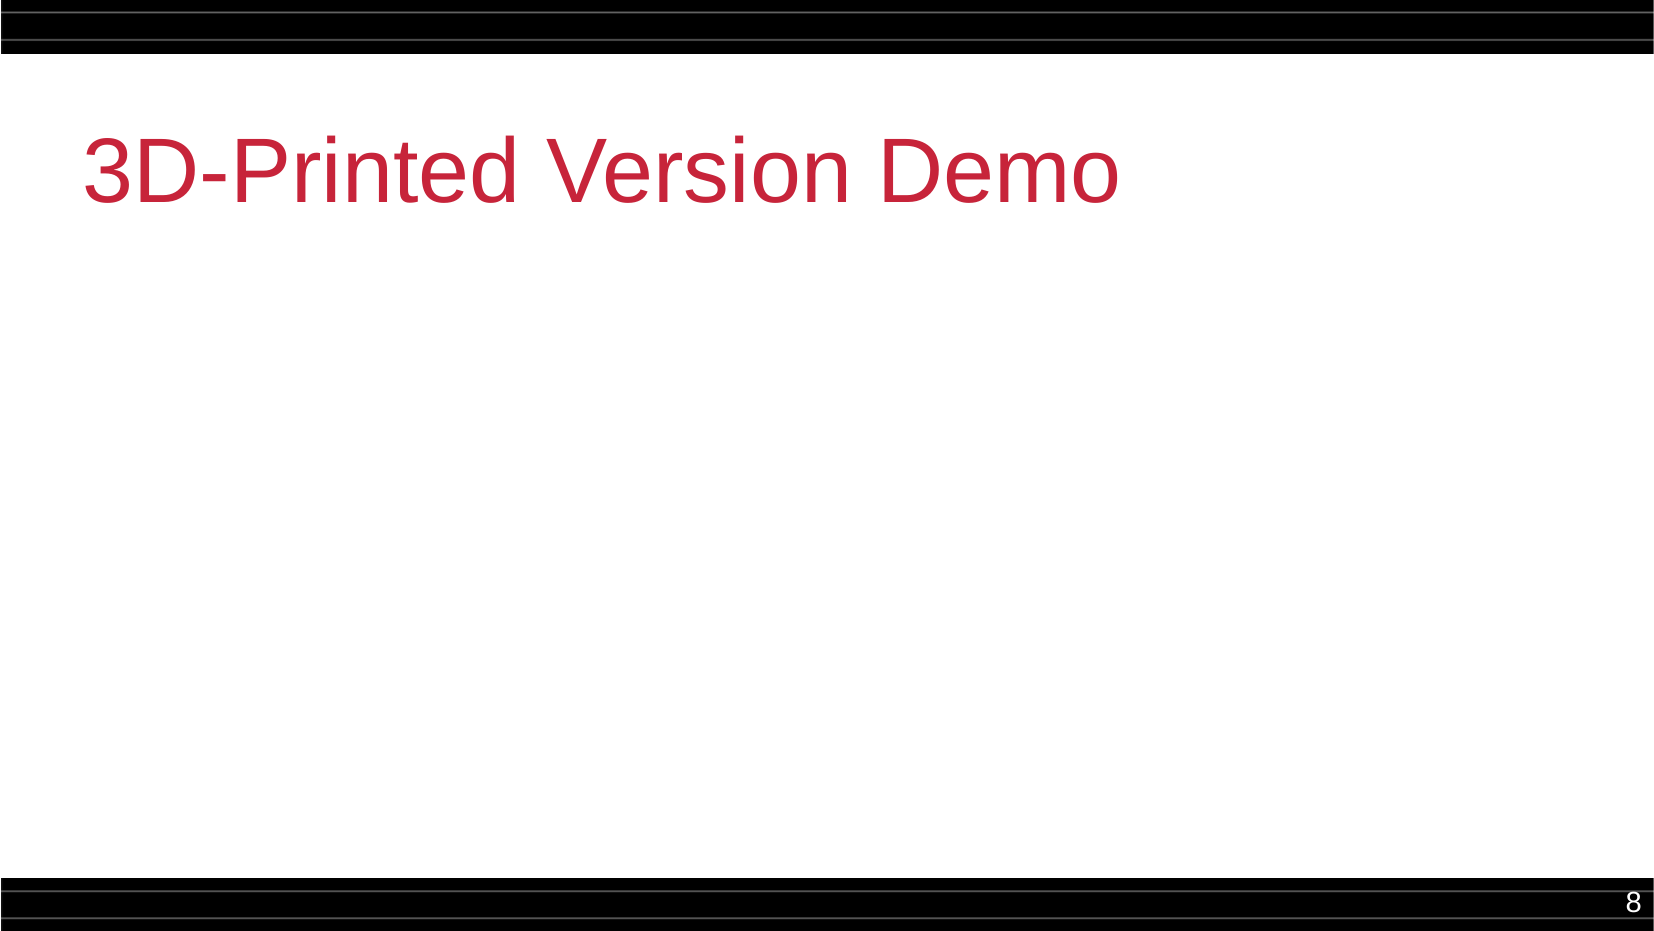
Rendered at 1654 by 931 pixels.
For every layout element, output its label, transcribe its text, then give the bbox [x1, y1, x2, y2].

picture [1, 0, 1654, 54]
title 3D-Printed Version Demo [82, 92, 1571, 249]
picture [1, 878, 1654, 931]
